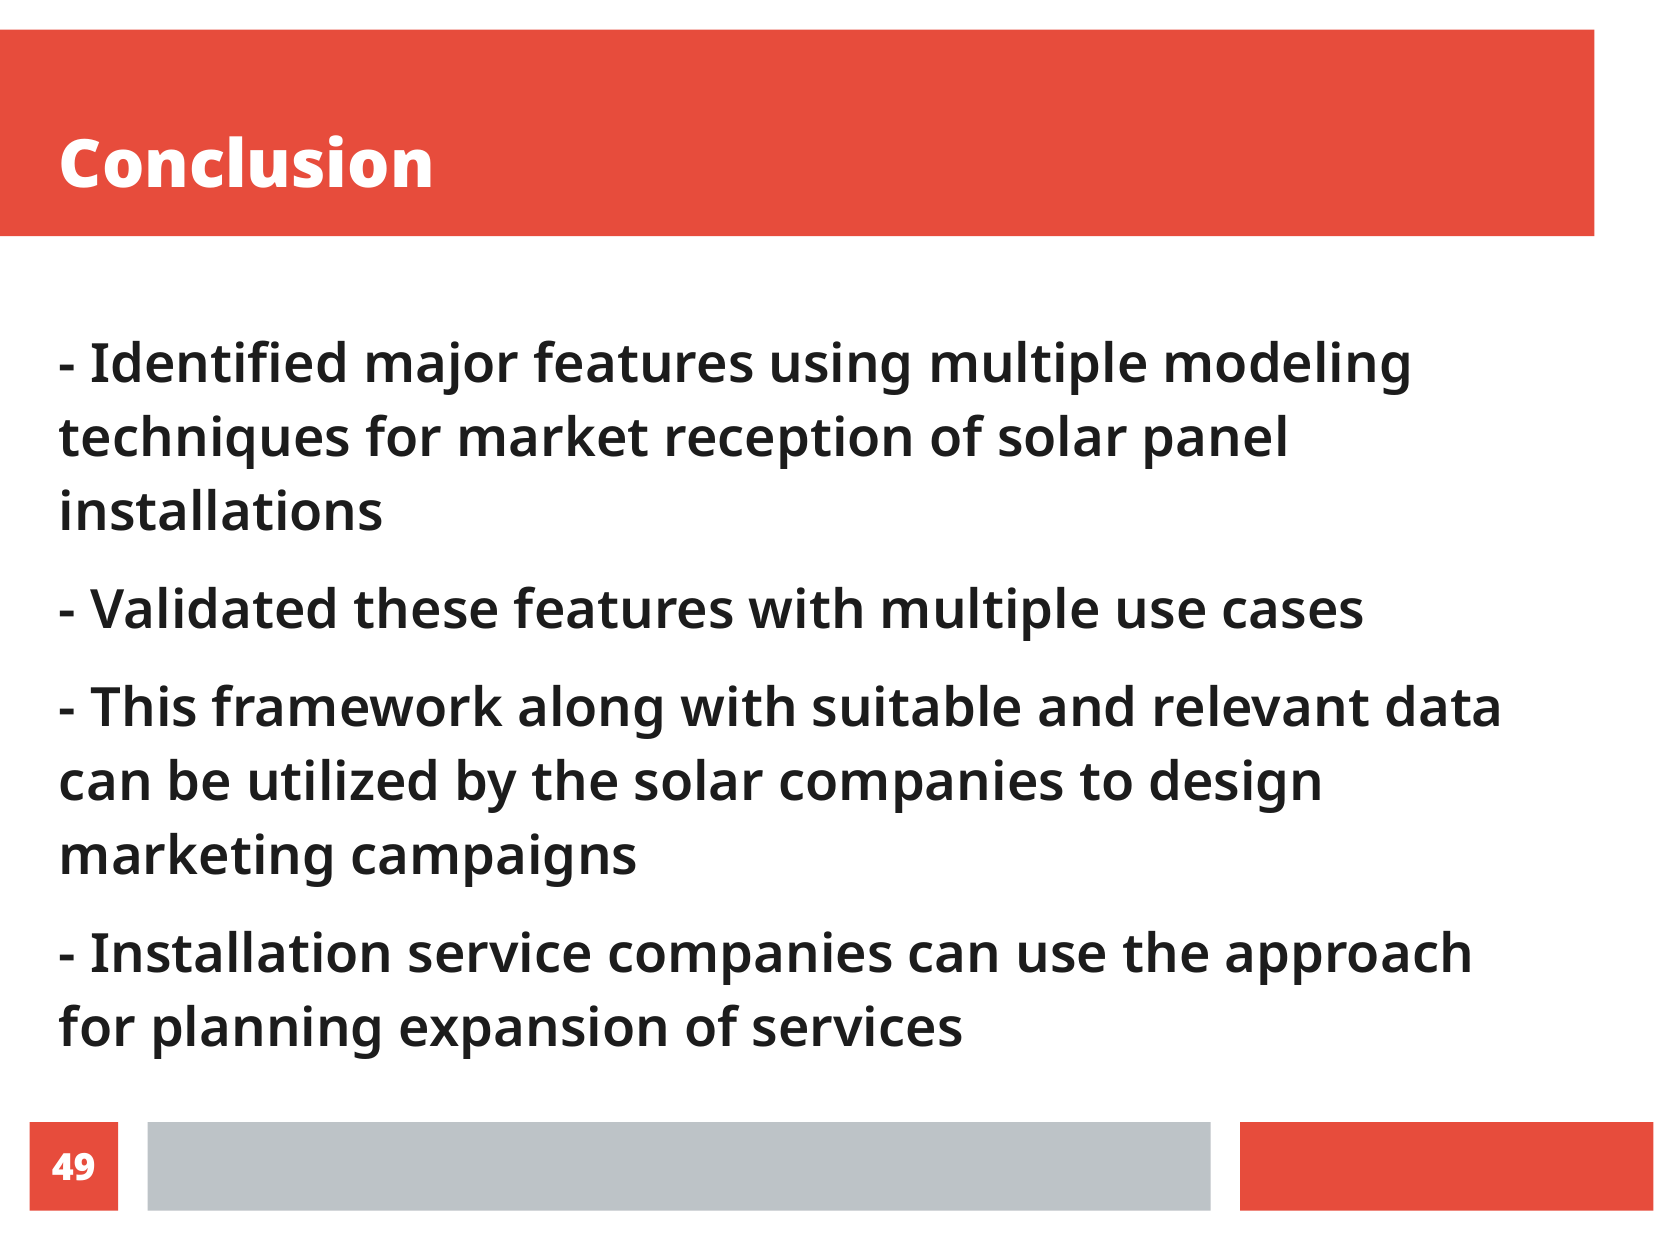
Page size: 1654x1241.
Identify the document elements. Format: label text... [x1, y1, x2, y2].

title Conclusion [59, 59, 1595, 207]
list - Identified major features using multiple modeling techniques for market reception of solar panel installations - Validated these features with multiple use cases - This framework along with suitable and relevant data can be utilized by the solar companies to design marketing campaigns - Installation service companies can use the approach for planning expansion of services [59, 324, 1565, 1093]
